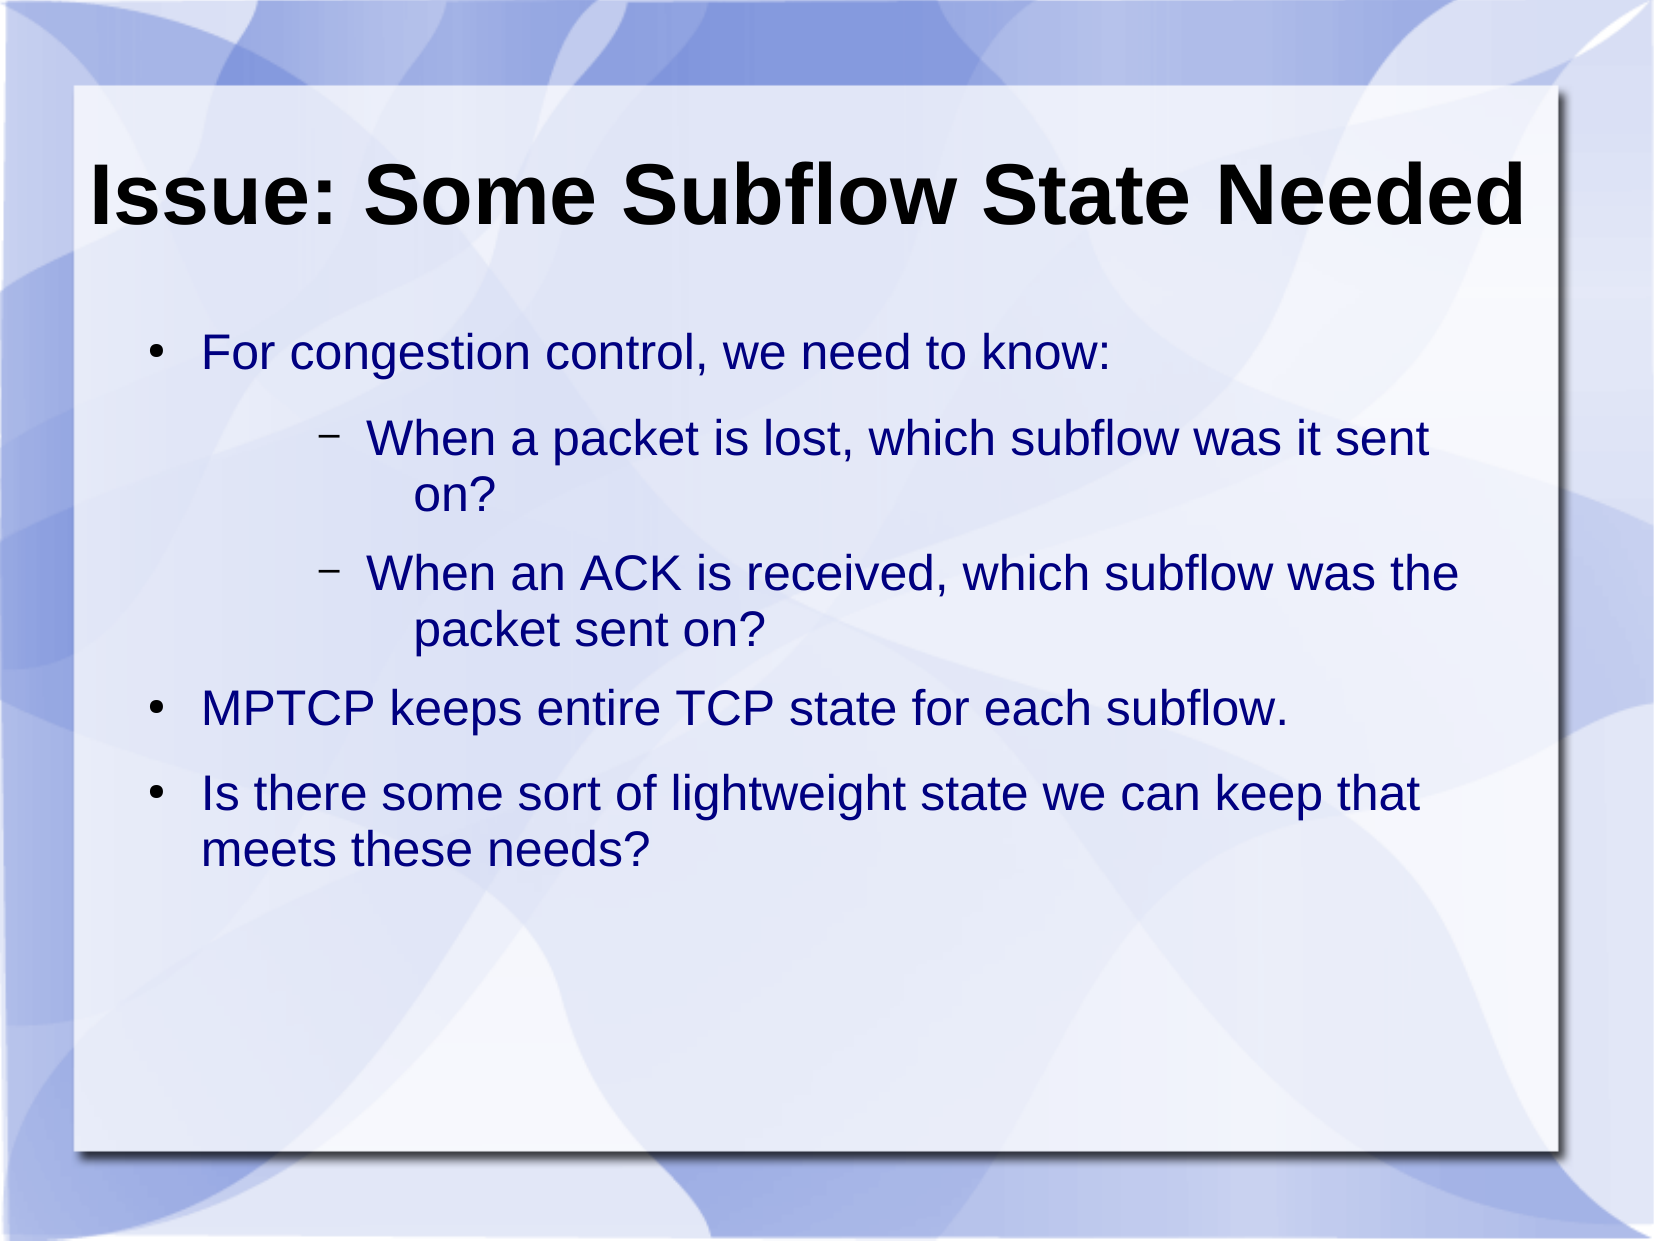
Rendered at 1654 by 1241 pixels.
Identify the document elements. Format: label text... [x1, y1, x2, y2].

title Issue: Some Subflow State Needed [82, 90, 1536, 298]
list For congestion control, we need to know: When a packet is lost, which subflow was it sent on? When an ACK is received, which subflow was the packet sent on? MPTCP keeps entire TCP state for each subflow. Is there some sort of lightweight state we can keep that meets these needs? [129, 324, 1489, 1045]
picture [0, 0, 1654, 1241]
